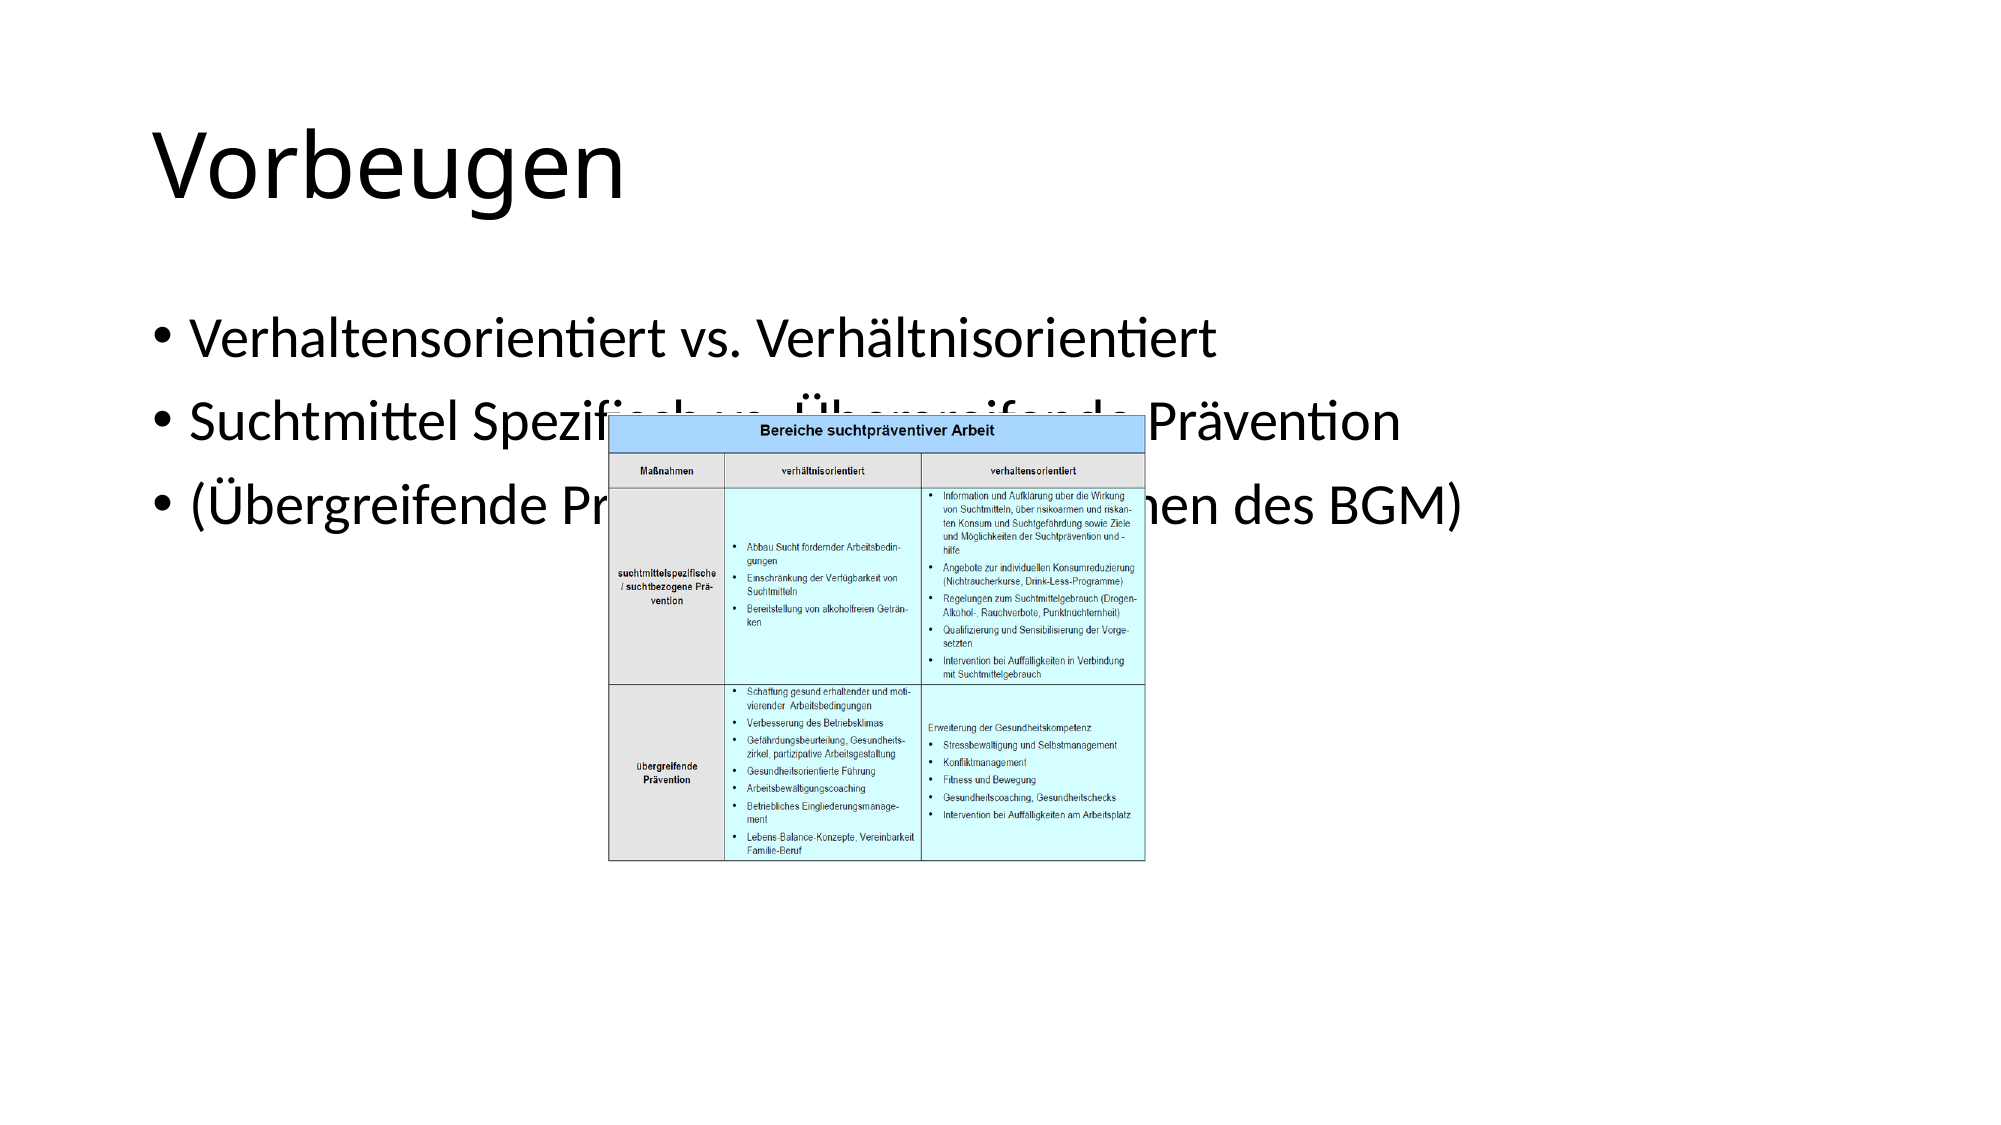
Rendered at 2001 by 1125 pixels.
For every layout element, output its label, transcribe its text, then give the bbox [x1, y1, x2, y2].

title Vorbeugen [137, 59, 1863, 278]
list Verhaltensorientiert vs. Verhältnisorientiert Suchtmittel Spezifisch vs. Übergreifende Prävention (Übergreifende Prävention eher im Rahmen des BGM) [137, 299, 1863, 1014]
picture [607, 413, 1146, 863]
